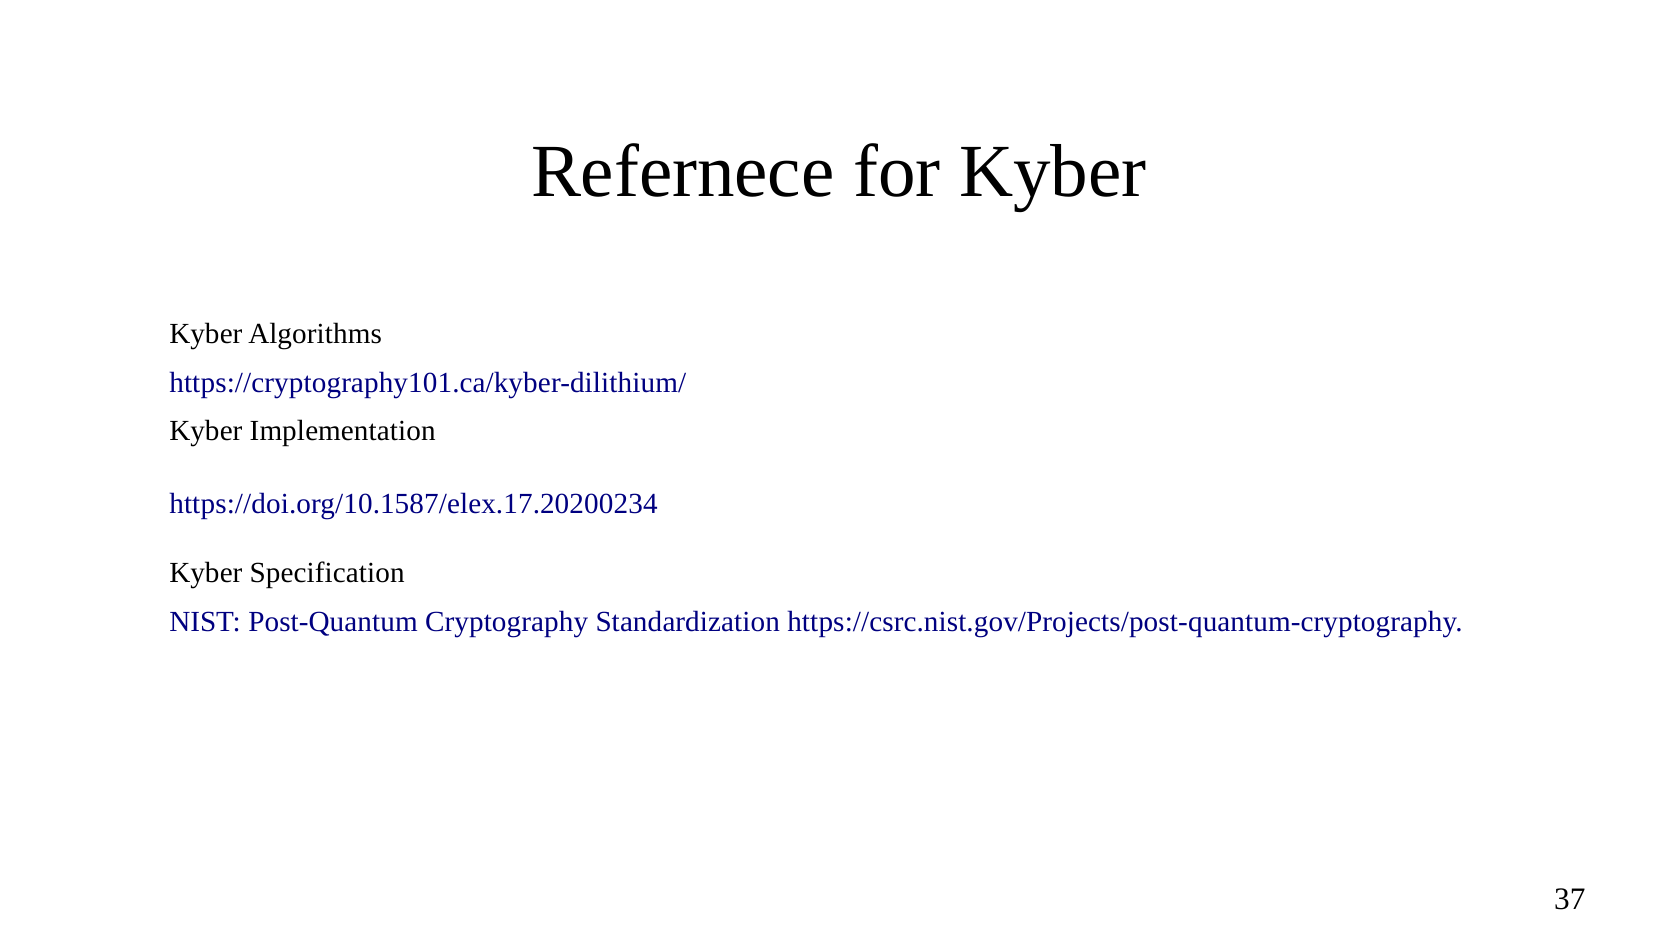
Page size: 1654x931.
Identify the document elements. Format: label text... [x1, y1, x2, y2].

text_box Kyber Algorithms https://cryptography101.ca/kyber-dilithium/ Kyber Implementation https://doi.org/10.1587/elex.17.20200234 Kyber Specification NIST: Post-Quantum Cryptography Standardization https://csrc.nist.gov/Projects/post-quantum-cryptography. [154, 294, 1515, 839]
title Refernece for Kyber [95, 88, 1584, 245]
